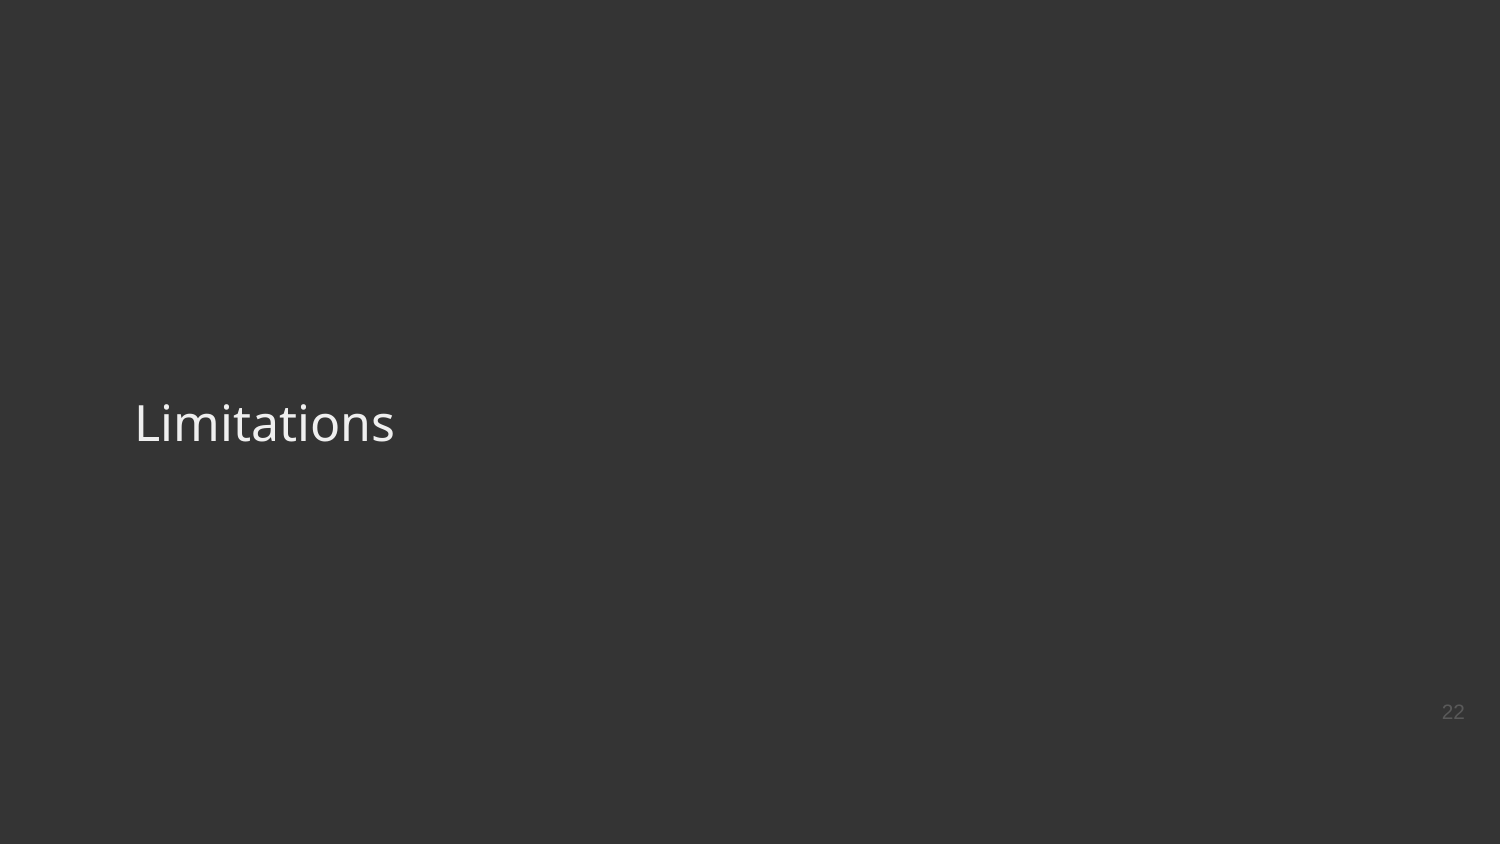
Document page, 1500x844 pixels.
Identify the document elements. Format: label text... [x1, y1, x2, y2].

text_box Limitations [119, 376, 1381, 467]
slide_number <number> [1389, 679, 1480, 744]
